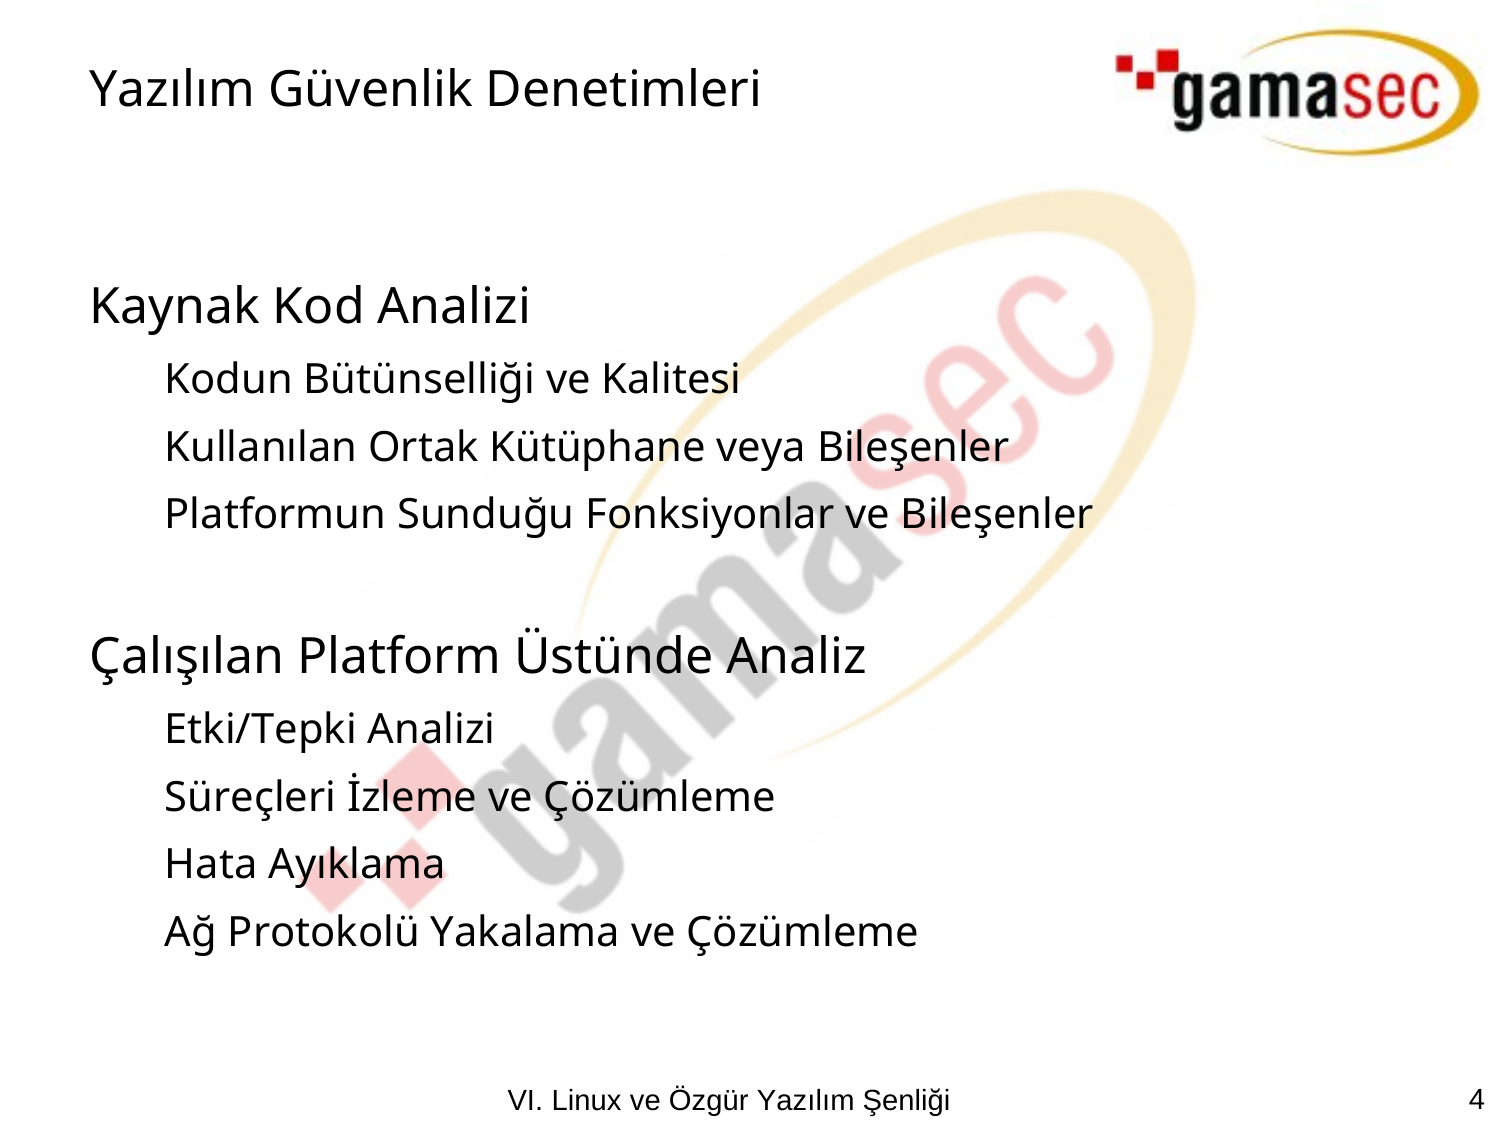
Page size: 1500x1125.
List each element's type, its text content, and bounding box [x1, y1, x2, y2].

list Kaynak Kod Analizi Kodun Bütünselliği ve Kalitesi Kullanılan Ortak Kütüphane veya Bileşenler Platformun Sunduğu Fonksiyonlar ve Bileşenler Çalışılan Platform Üstünde Analiz Etki/Tepki Analizi Süreçleri İzleme ve Çözümleme Hata Ayıklama Ağ Protokolü Yakalama ve Çözümleme [75, 262, 1426, 1006]
title Yazılım Güvenlik Denetimleri [75, 45, 1070, 233]
picture [284, 0, 1500, 262]
